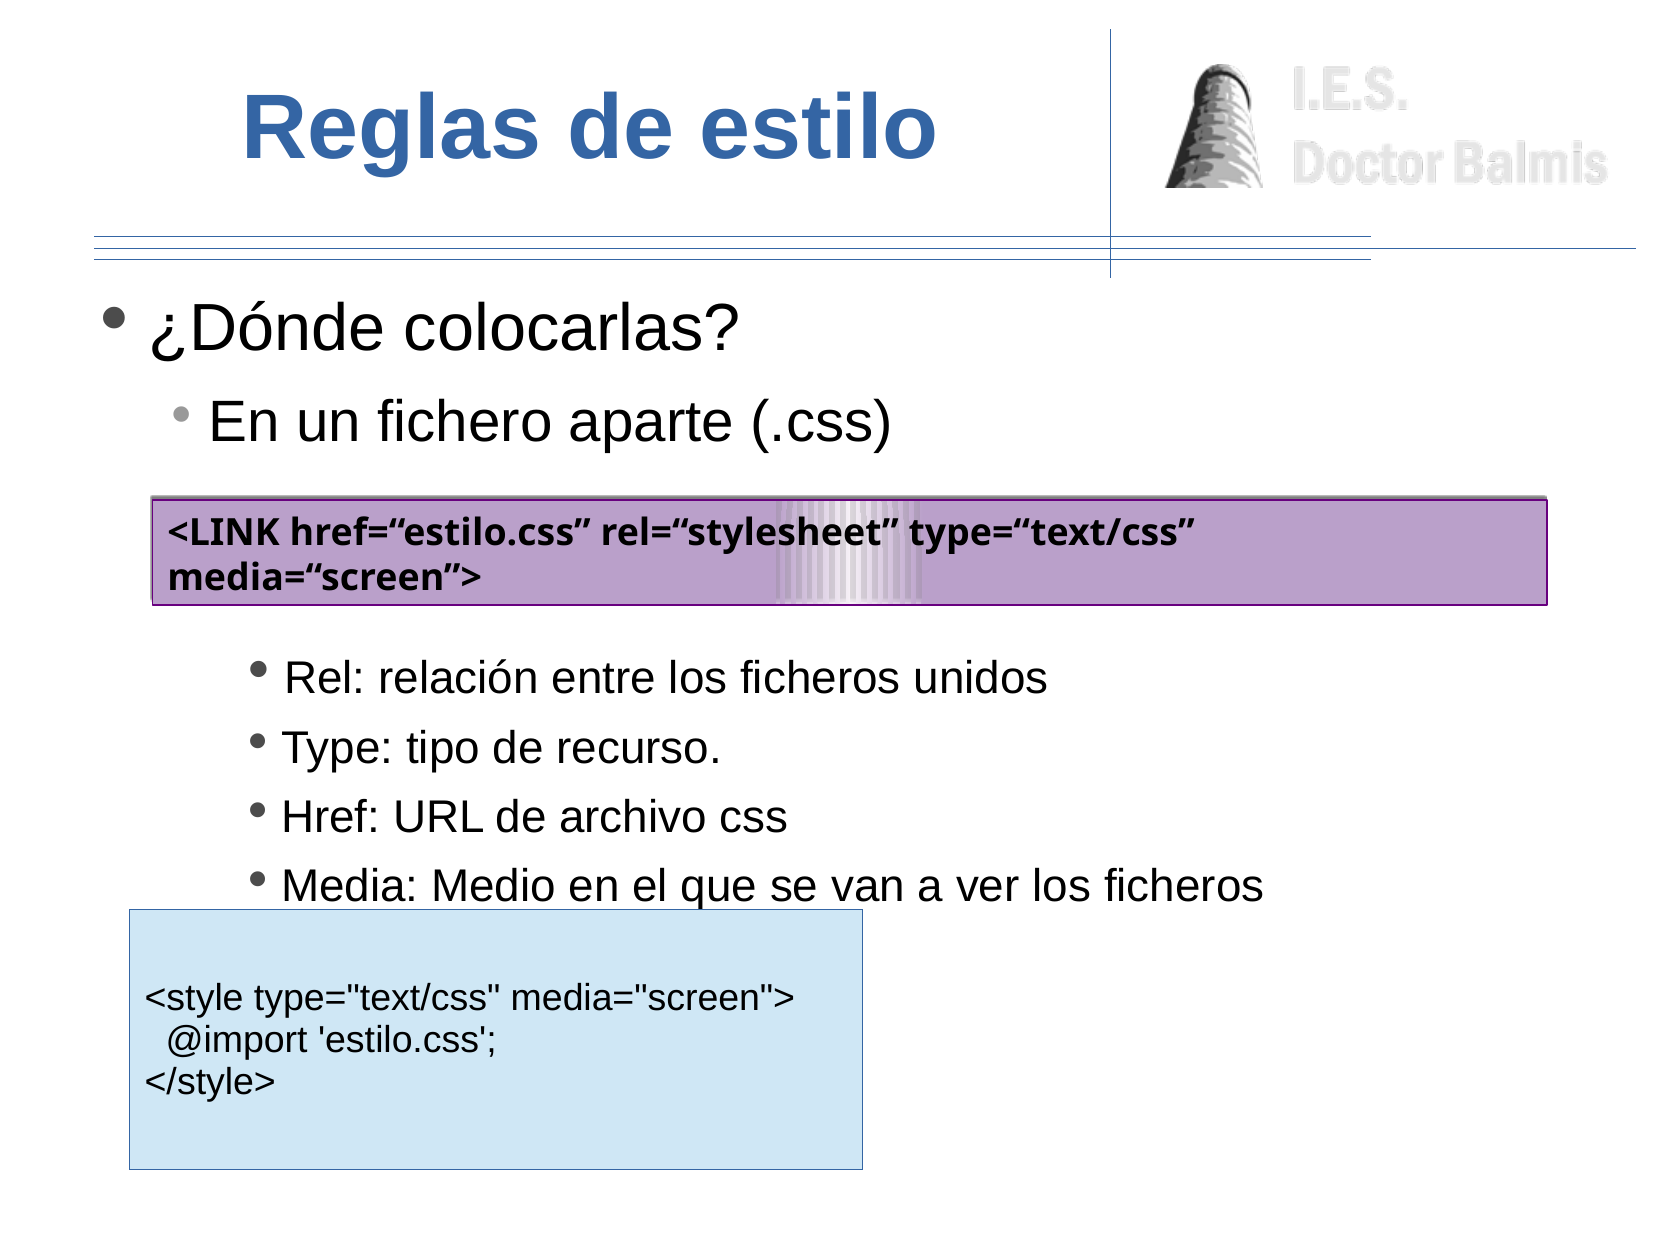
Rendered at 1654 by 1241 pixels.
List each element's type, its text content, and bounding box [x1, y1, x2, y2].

text_box <style type="text/css" media="screen"> @import 'estilo.css'; </style> [129, 909, 863, 1170]
picture [1133, 64, 1619, 188]
title Reglas de estilo [118, 23, 1063, 231]
list ¿Dónde colocarlas? En un fichero aparte (.css) Rel: relación entre los ficheros unidos Type: tipo de recurso. Href: URL de archivo css Media: Medio en el que se van a ver los ficheros [82, 290, 1571, 1010]
text_box <LINK href=“estilo.css” rel=“stylesheet” type=“text/css” media=“screen”> [152, 500, 1548, 605]
